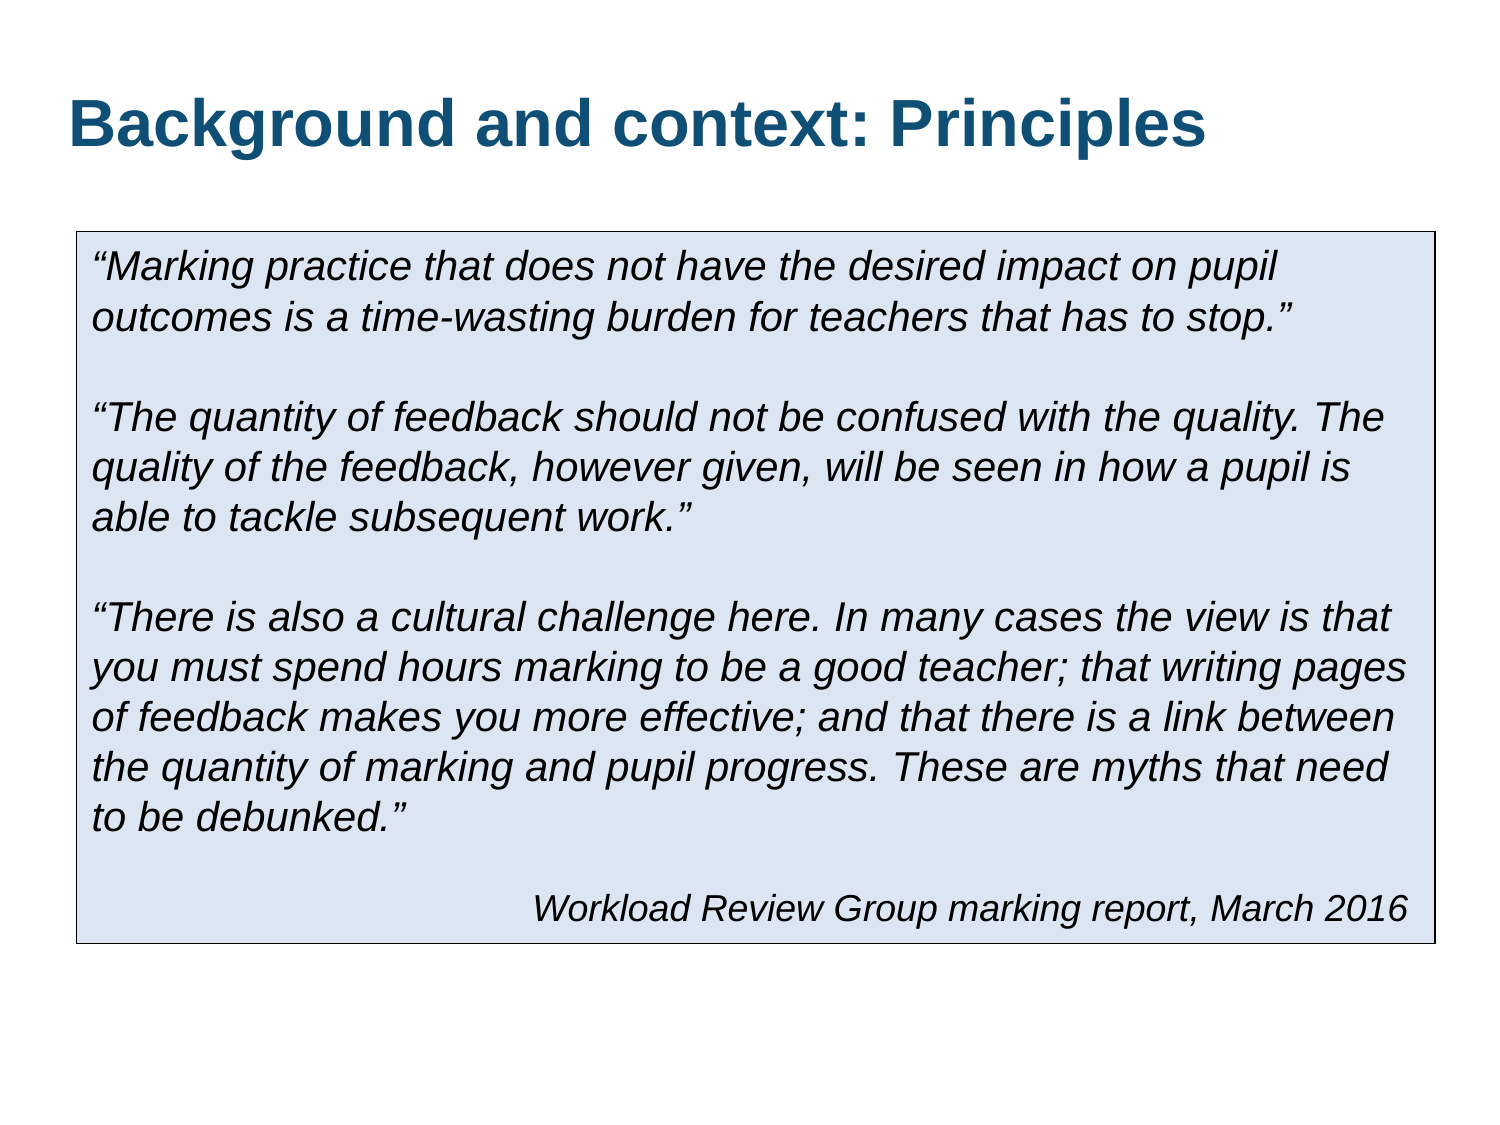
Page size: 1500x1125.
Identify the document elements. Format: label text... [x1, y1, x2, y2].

text_box “Marking practice that does not have the desired impact on pupil outcomes is a time-wasting burden for teachers that has to stop.” “The quantity of feedback should not be confused with the quality. The quality of the feedback, however given, will be seen in how a pupil is able to tackle subsequent work.” “There is also a cultural challenge here. In many cases the view is that you must spend hours marking to be a good teacher; that writing pages of feedback makes you more effective; and that there is a link between the quantity of marking and pupil progress. These are myths that need to be debunked.” Workload Review Group marking report, March 2016 [76, 231, 1436, 944]
title Background and context: Principles [53, 42, 1459, 197]
